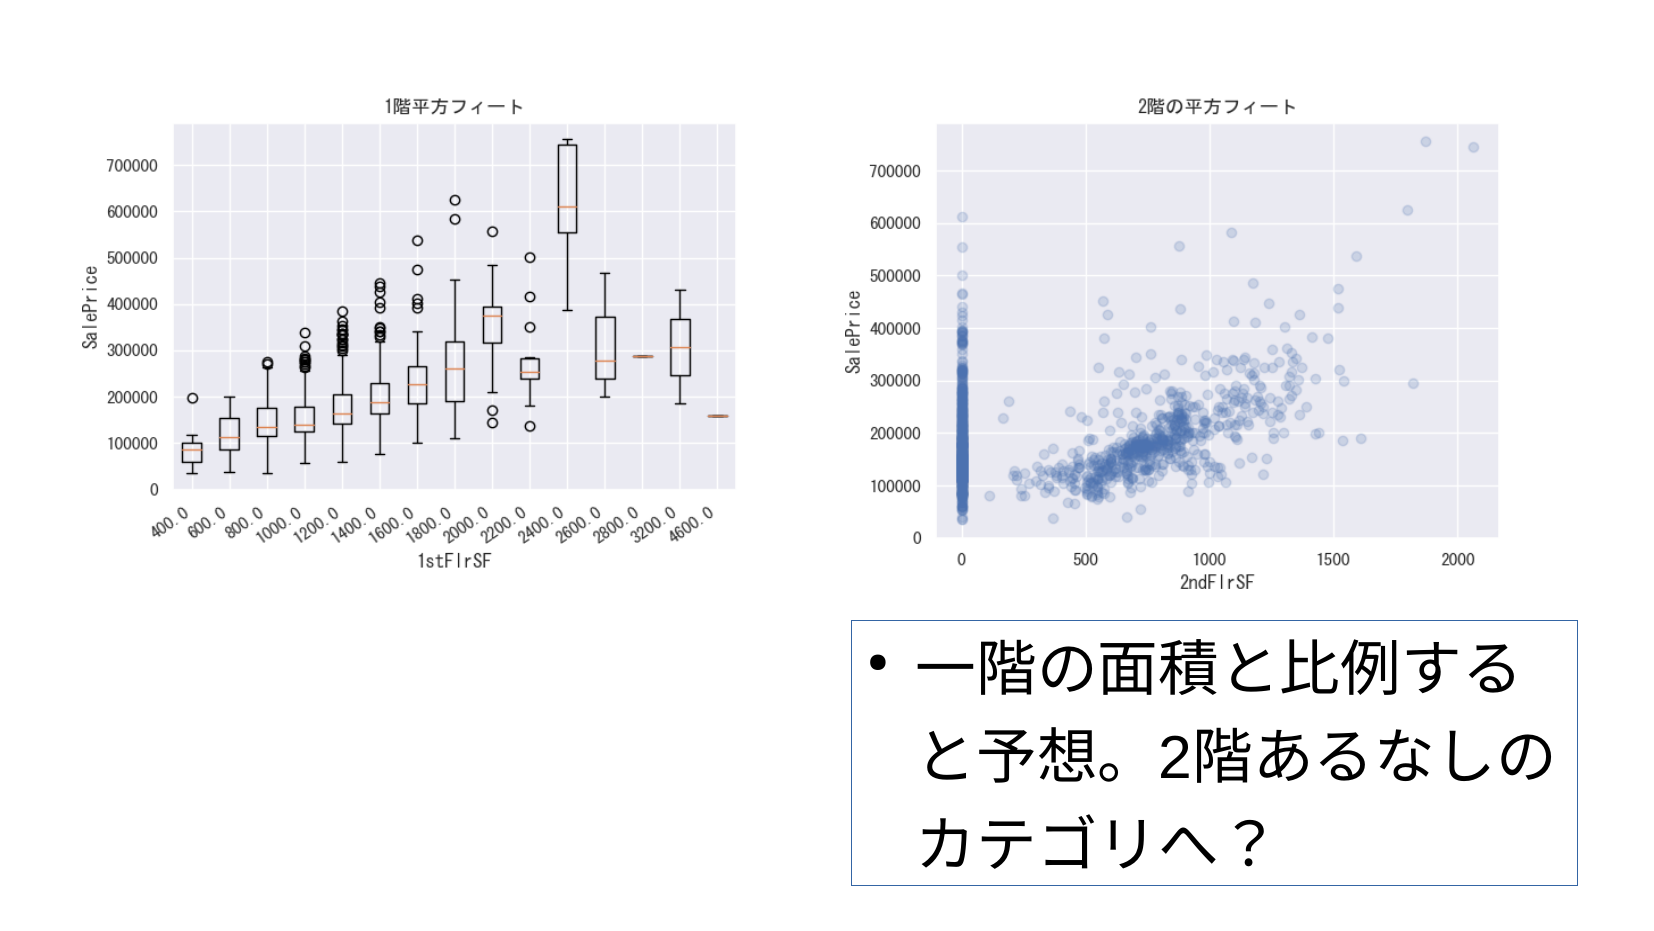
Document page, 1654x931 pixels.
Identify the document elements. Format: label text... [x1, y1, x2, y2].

list 一階の面積と比例すると予想。2階あるなしのカテゴリへ？ [851, 620, 1578, 886]
picture [82, 58, 809, 598]
picture [845, 58, 1572, 598]
